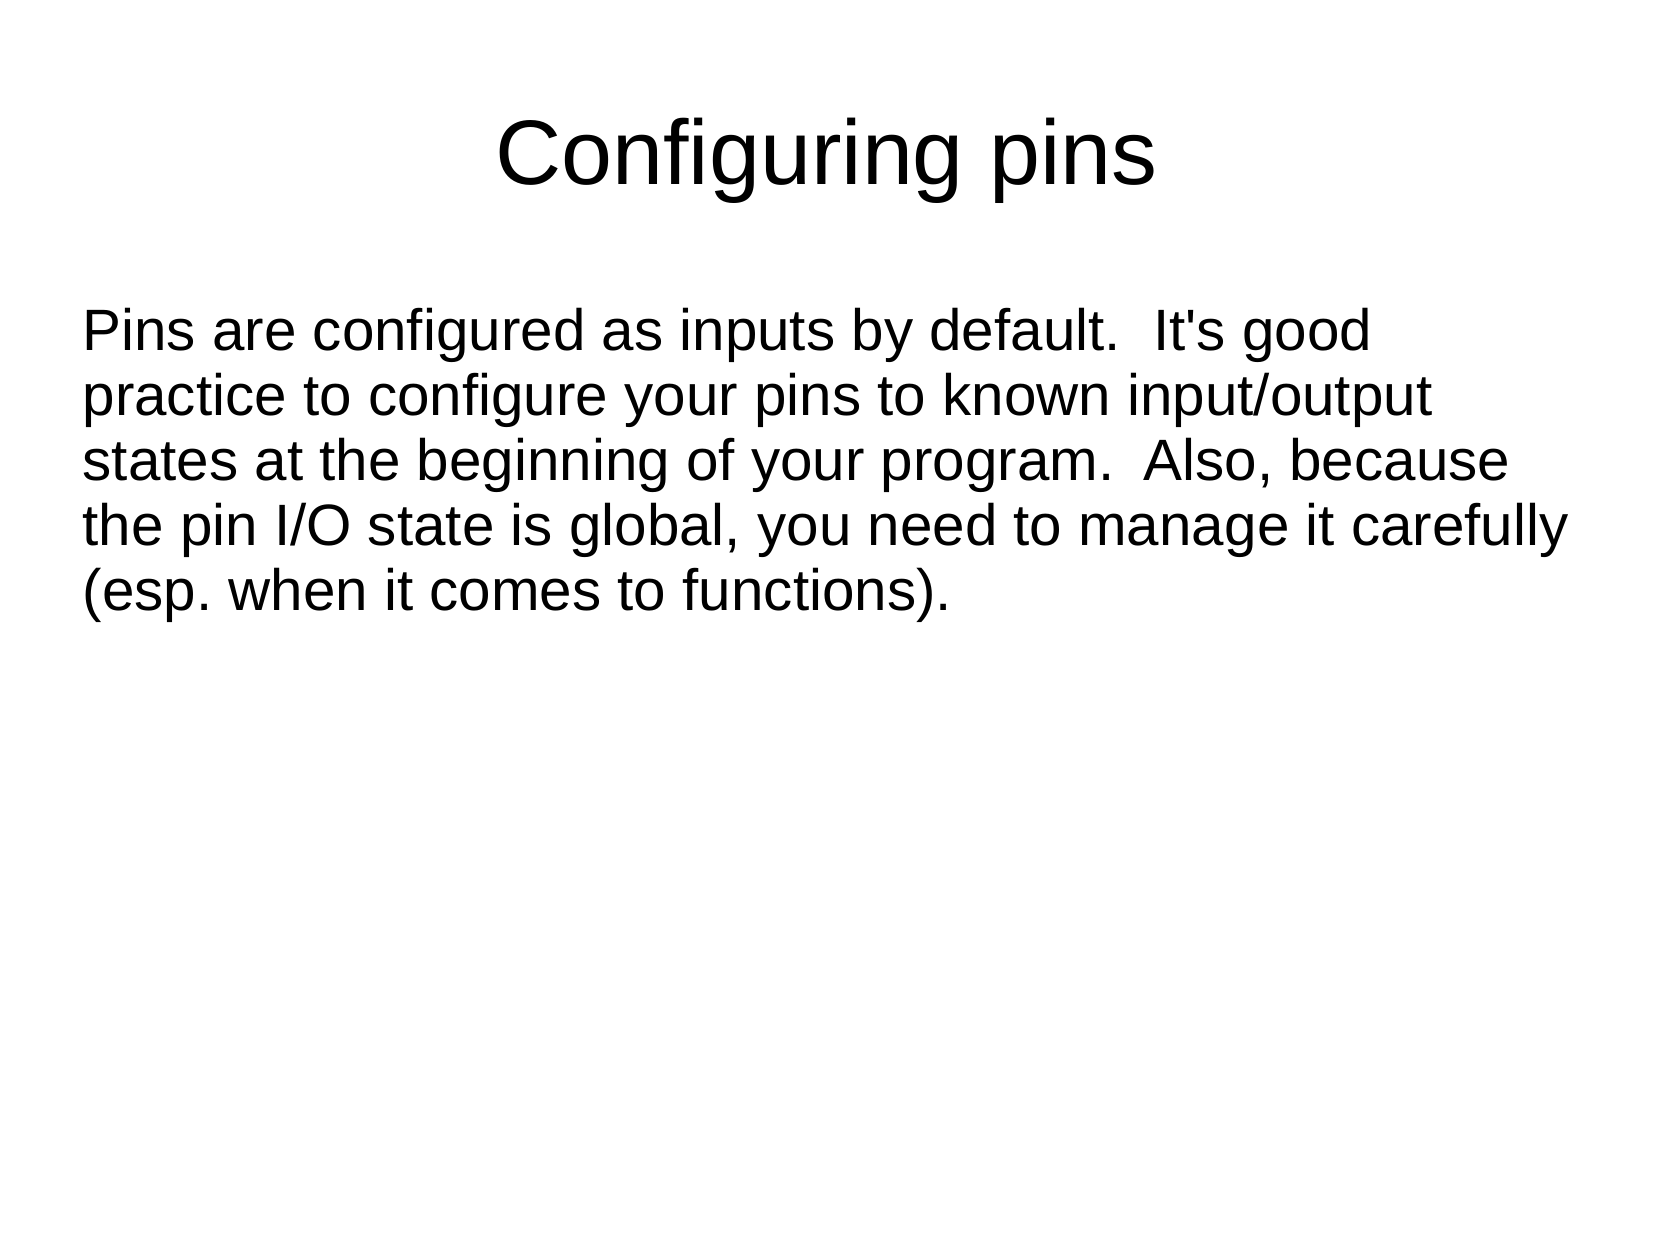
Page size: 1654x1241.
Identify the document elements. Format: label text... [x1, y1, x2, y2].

subtitle Pins are configured as inputs by default. It's good practice to configure your pins to known input/output states at the beginning of your program. Also, because the pin I/O state is global, you need to manage it carefully (esp. when it comes to functions). [82, 297, 1571, 1102]
title Configuring pins [82, 56, 1571, 250]
